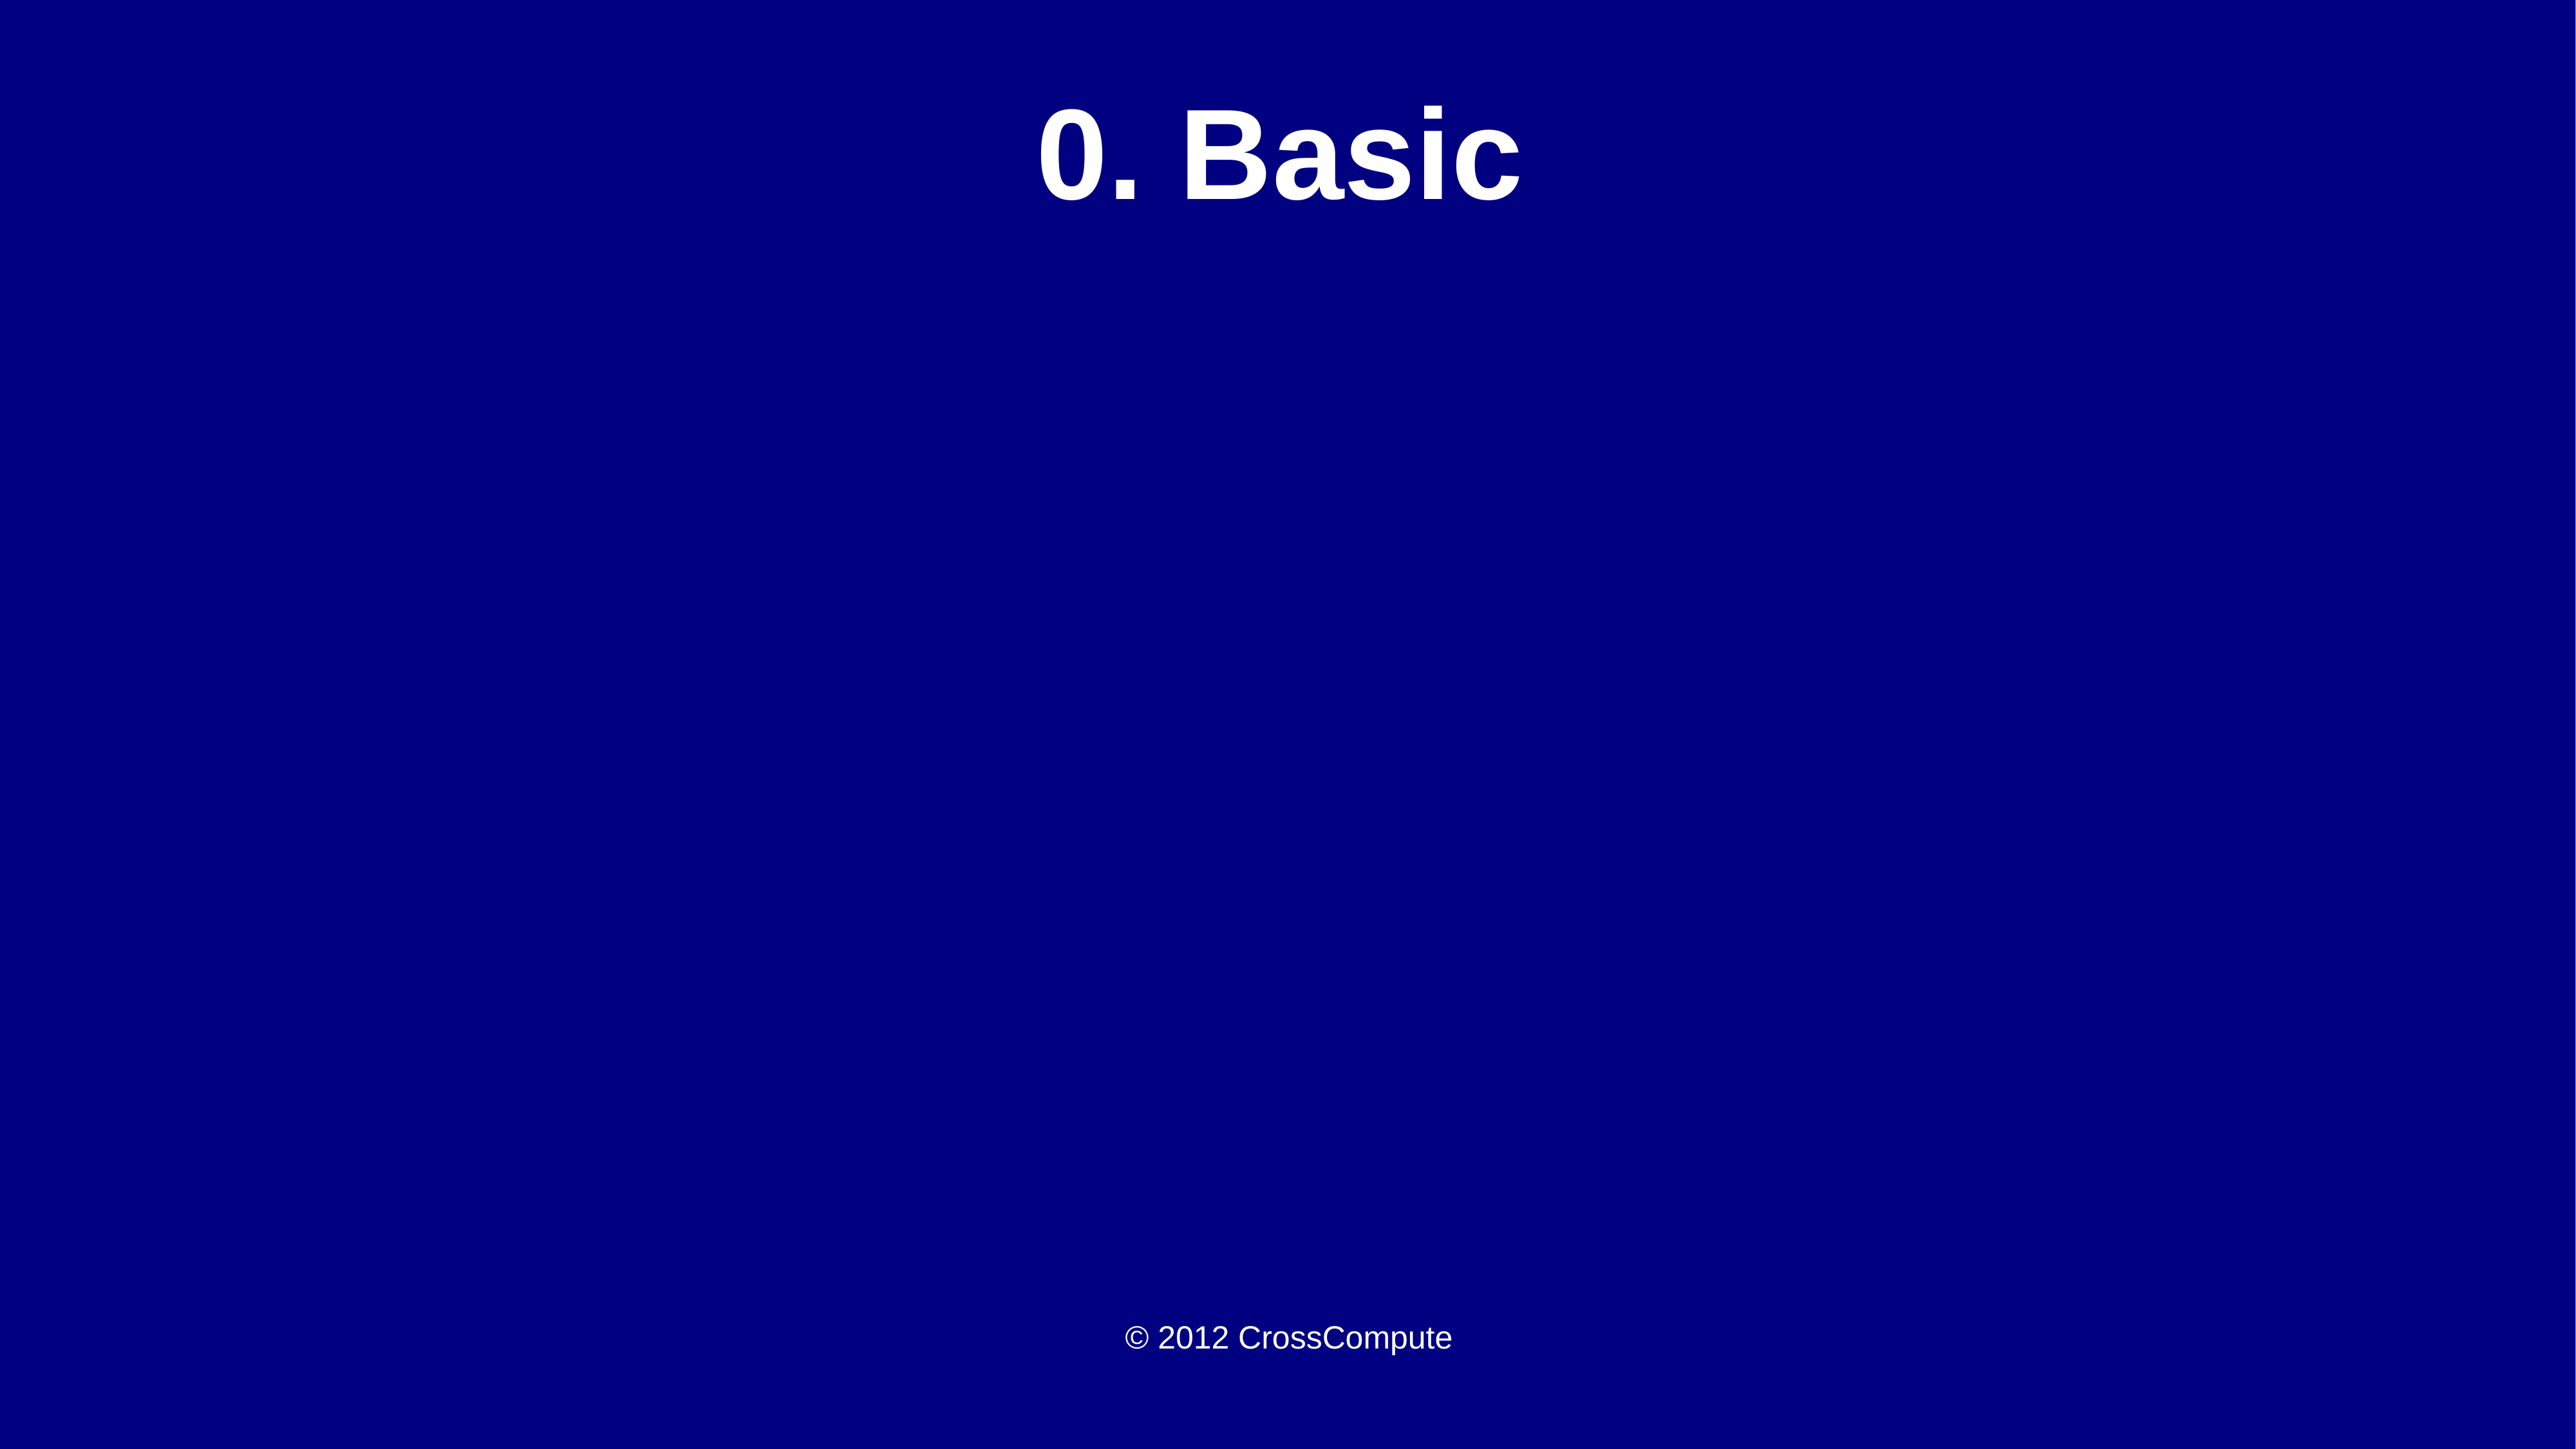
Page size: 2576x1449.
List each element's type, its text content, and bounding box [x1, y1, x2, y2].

title 0. Basic [72, 19, 2488, 290]
